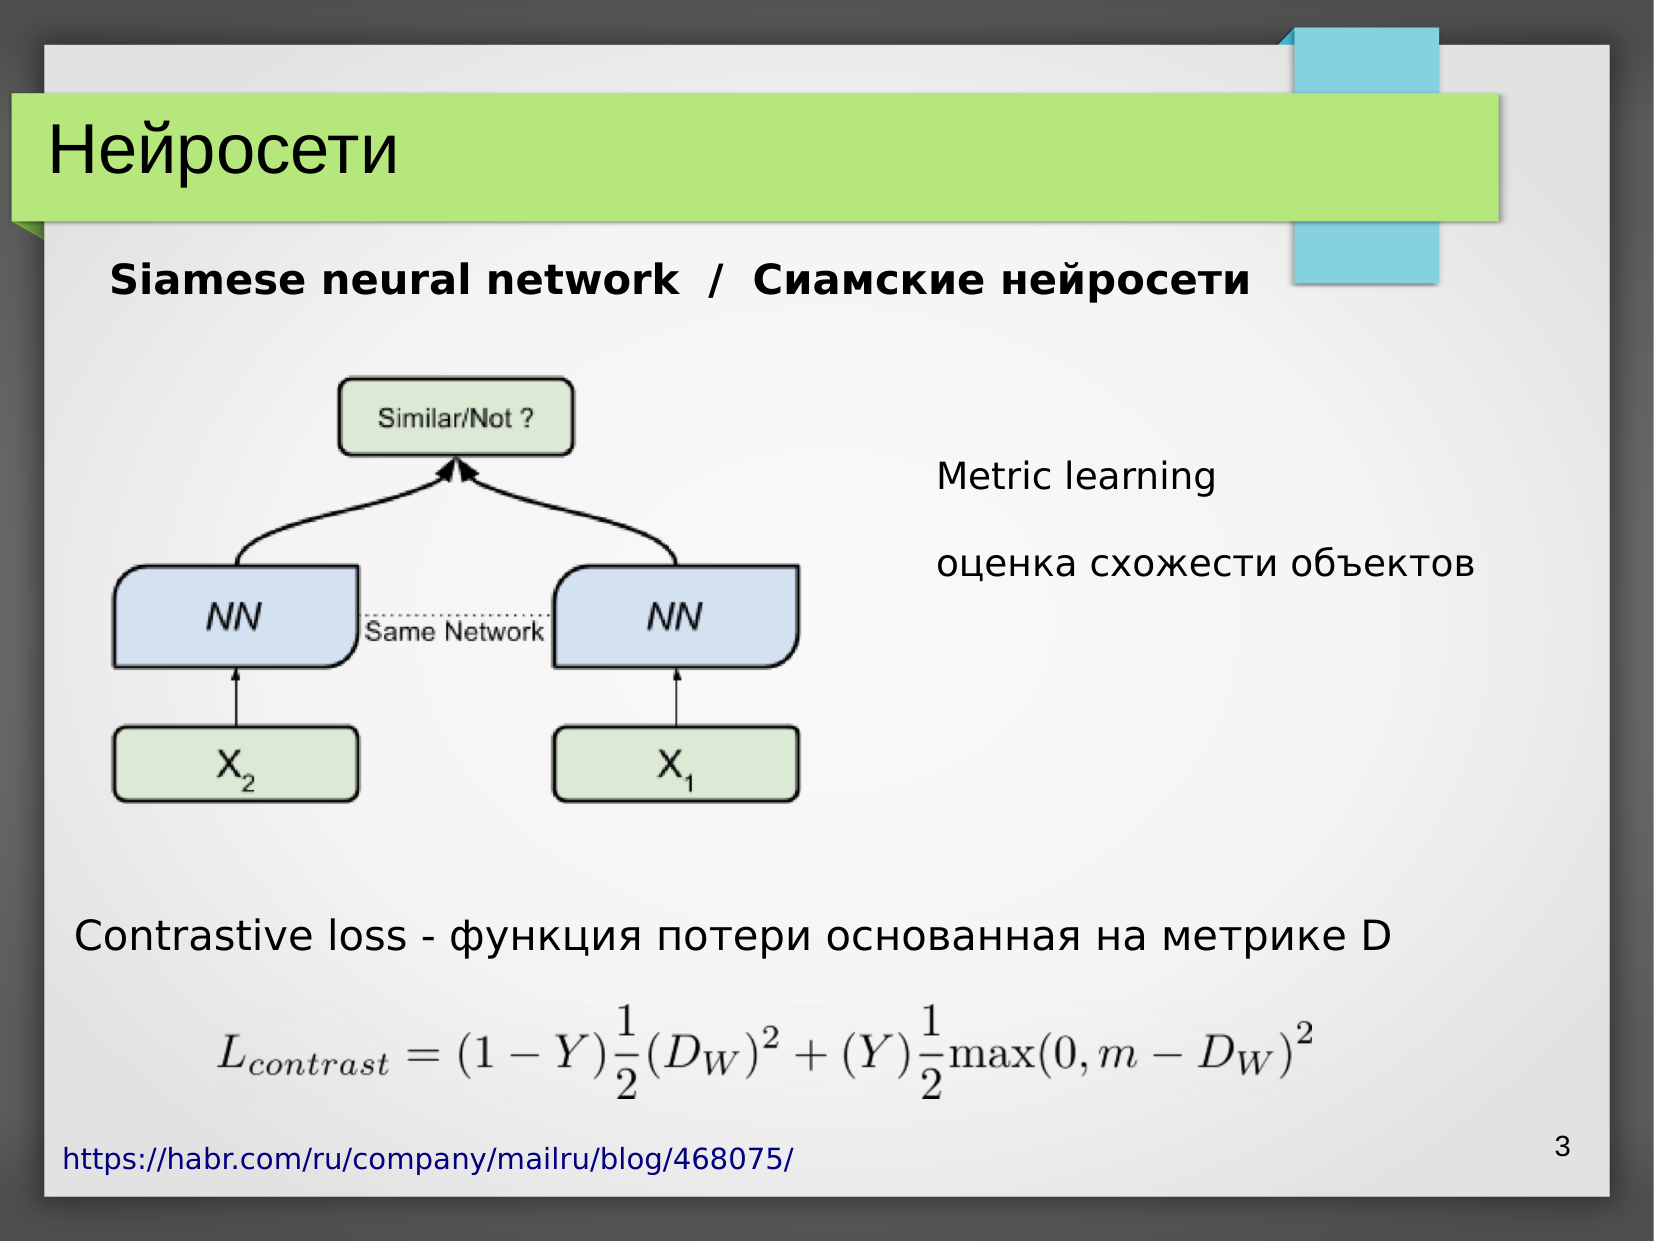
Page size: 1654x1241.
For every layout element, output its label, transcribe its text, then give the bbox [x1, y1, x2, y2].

text_box Contrastive loss - функция потери основанная на метрике D [59, 903, 1533, 969]
text_box Metric learning оценка схожести объектов [921, 447, 1512, 674]
text_box https://habr.com/ru/company/mailru/blog/468075/ [47, 1134, 1018, 1193]
text_box Siamese neural network / Cиамские нейросети [94, 248, 1300, 319]
title Нейросети [47, 96, 1536, 201]
picture [0, 0, 1654, 1241]
